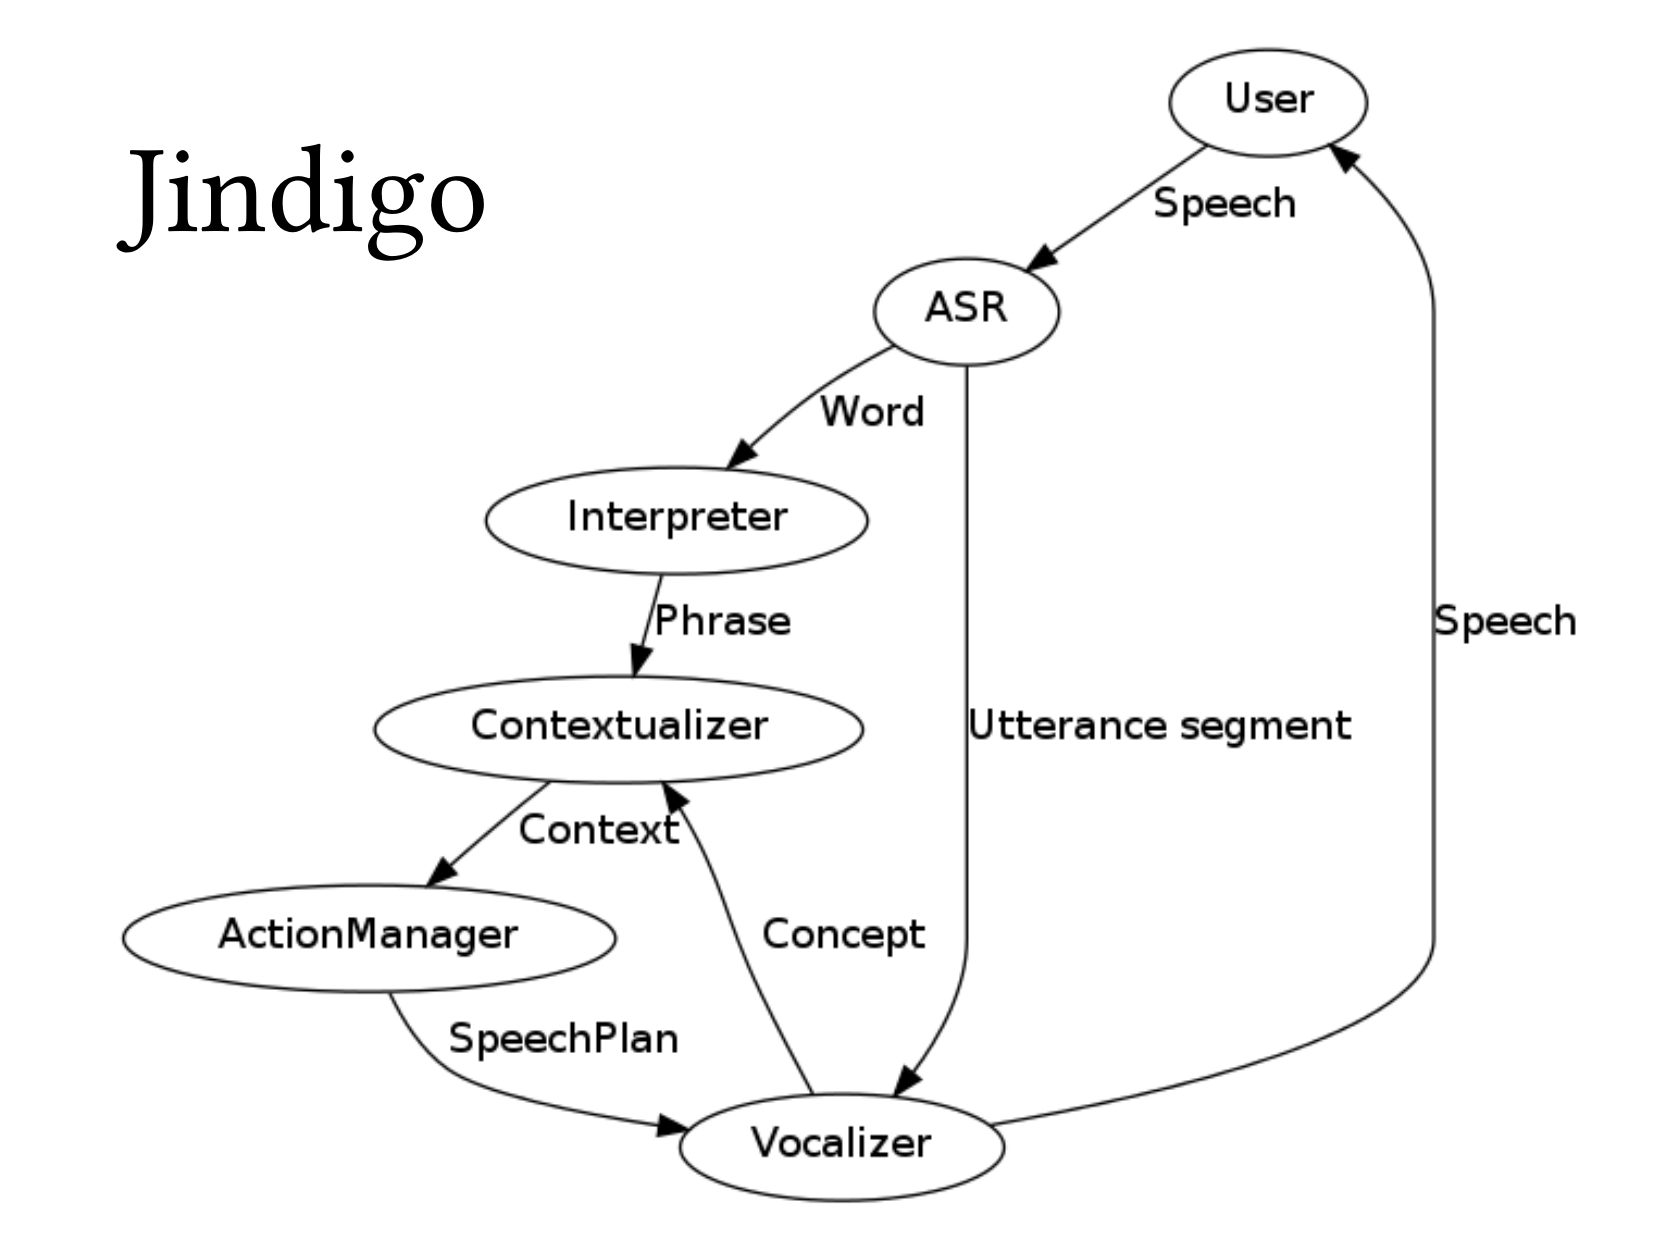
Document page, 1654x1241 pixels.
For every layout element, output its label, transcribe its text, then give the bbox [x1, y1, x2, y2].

picture [112, 37, 1591, 1214]
text_box Jindigo [110, 112, 748, 413]
